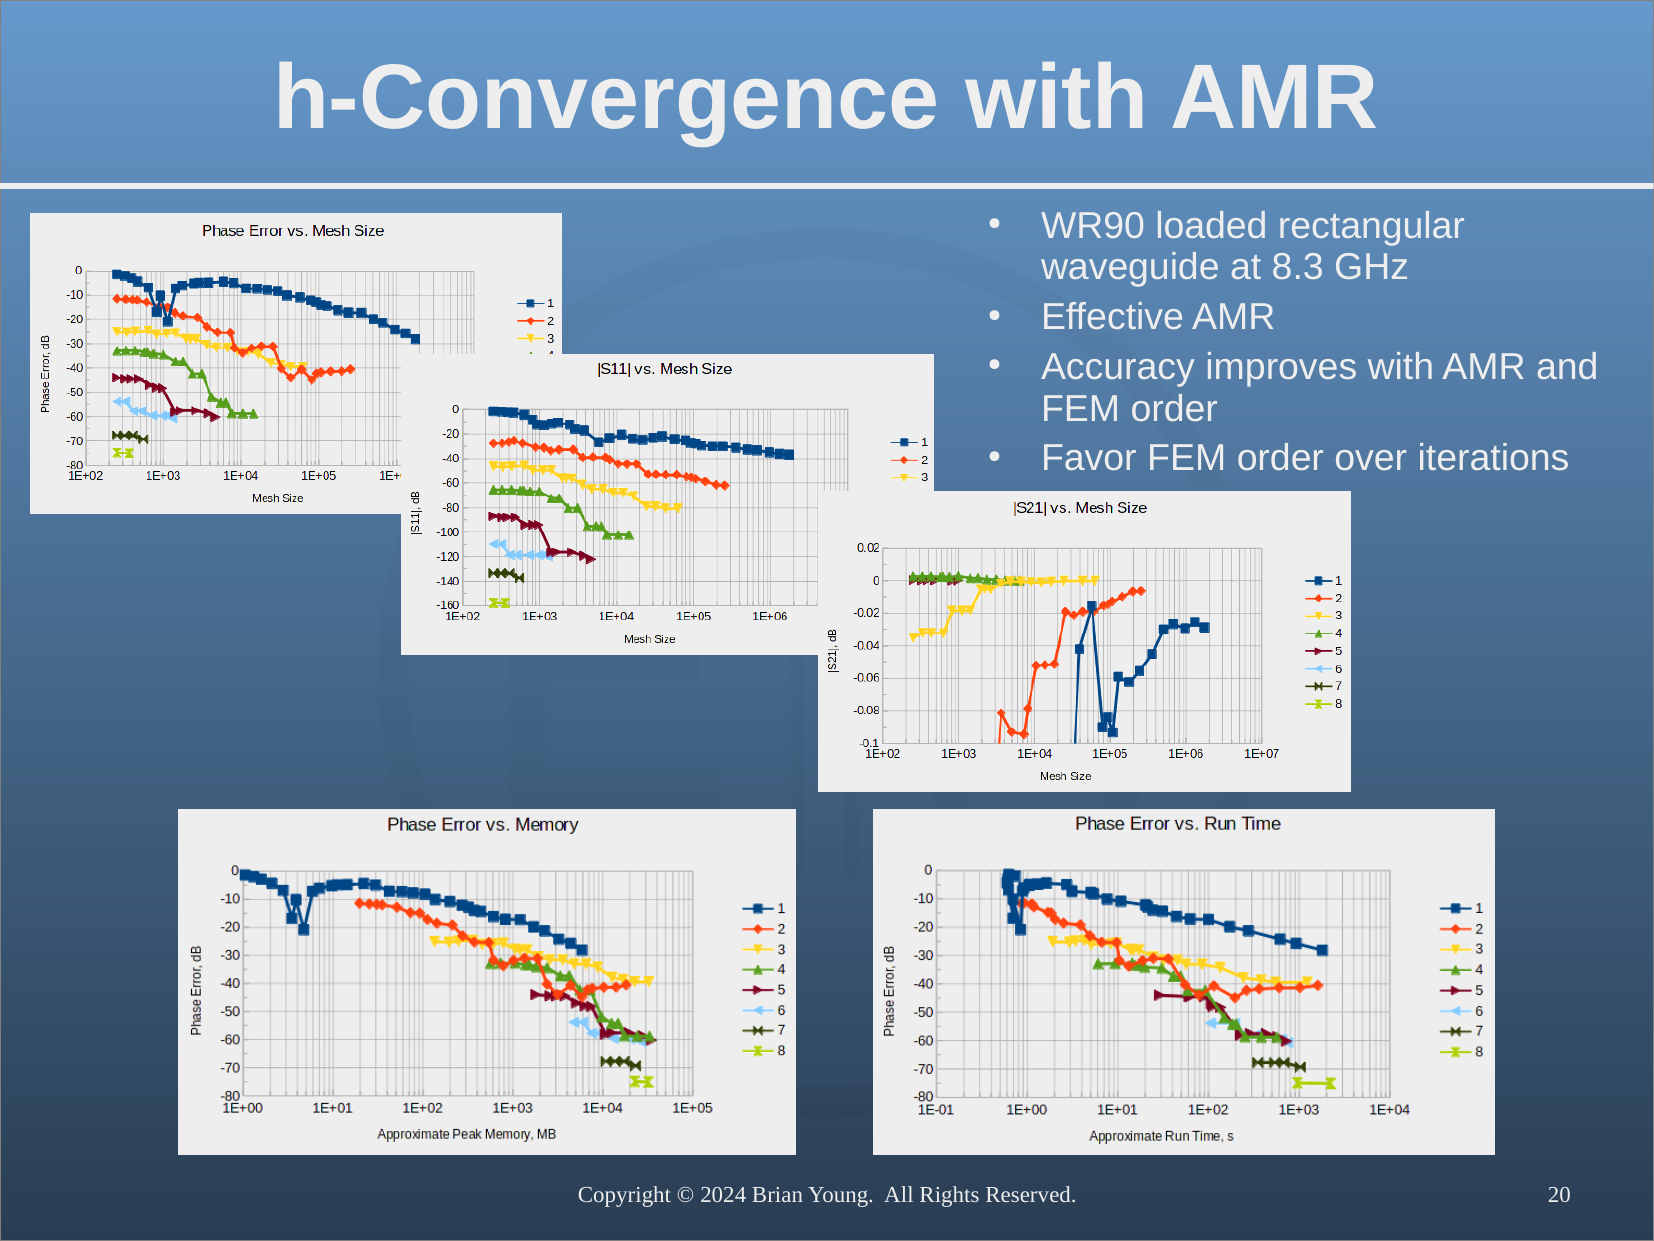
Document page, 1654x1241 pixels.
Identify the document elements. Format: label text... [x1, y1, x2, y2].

picture [873, 809, 1495, 1156]
picture [178, 809, 796, 1156]
picture [30, 213, 1351, 792]
title h-Convergence with AMR [82, 31, 1571, 163]
list WR90 loaded rectangular waveguide at 8.3 GHz Effective AMR Accuracy improves with AMR and FEM order Favor FEM order over iterations [970, 204, 1638, 496]
